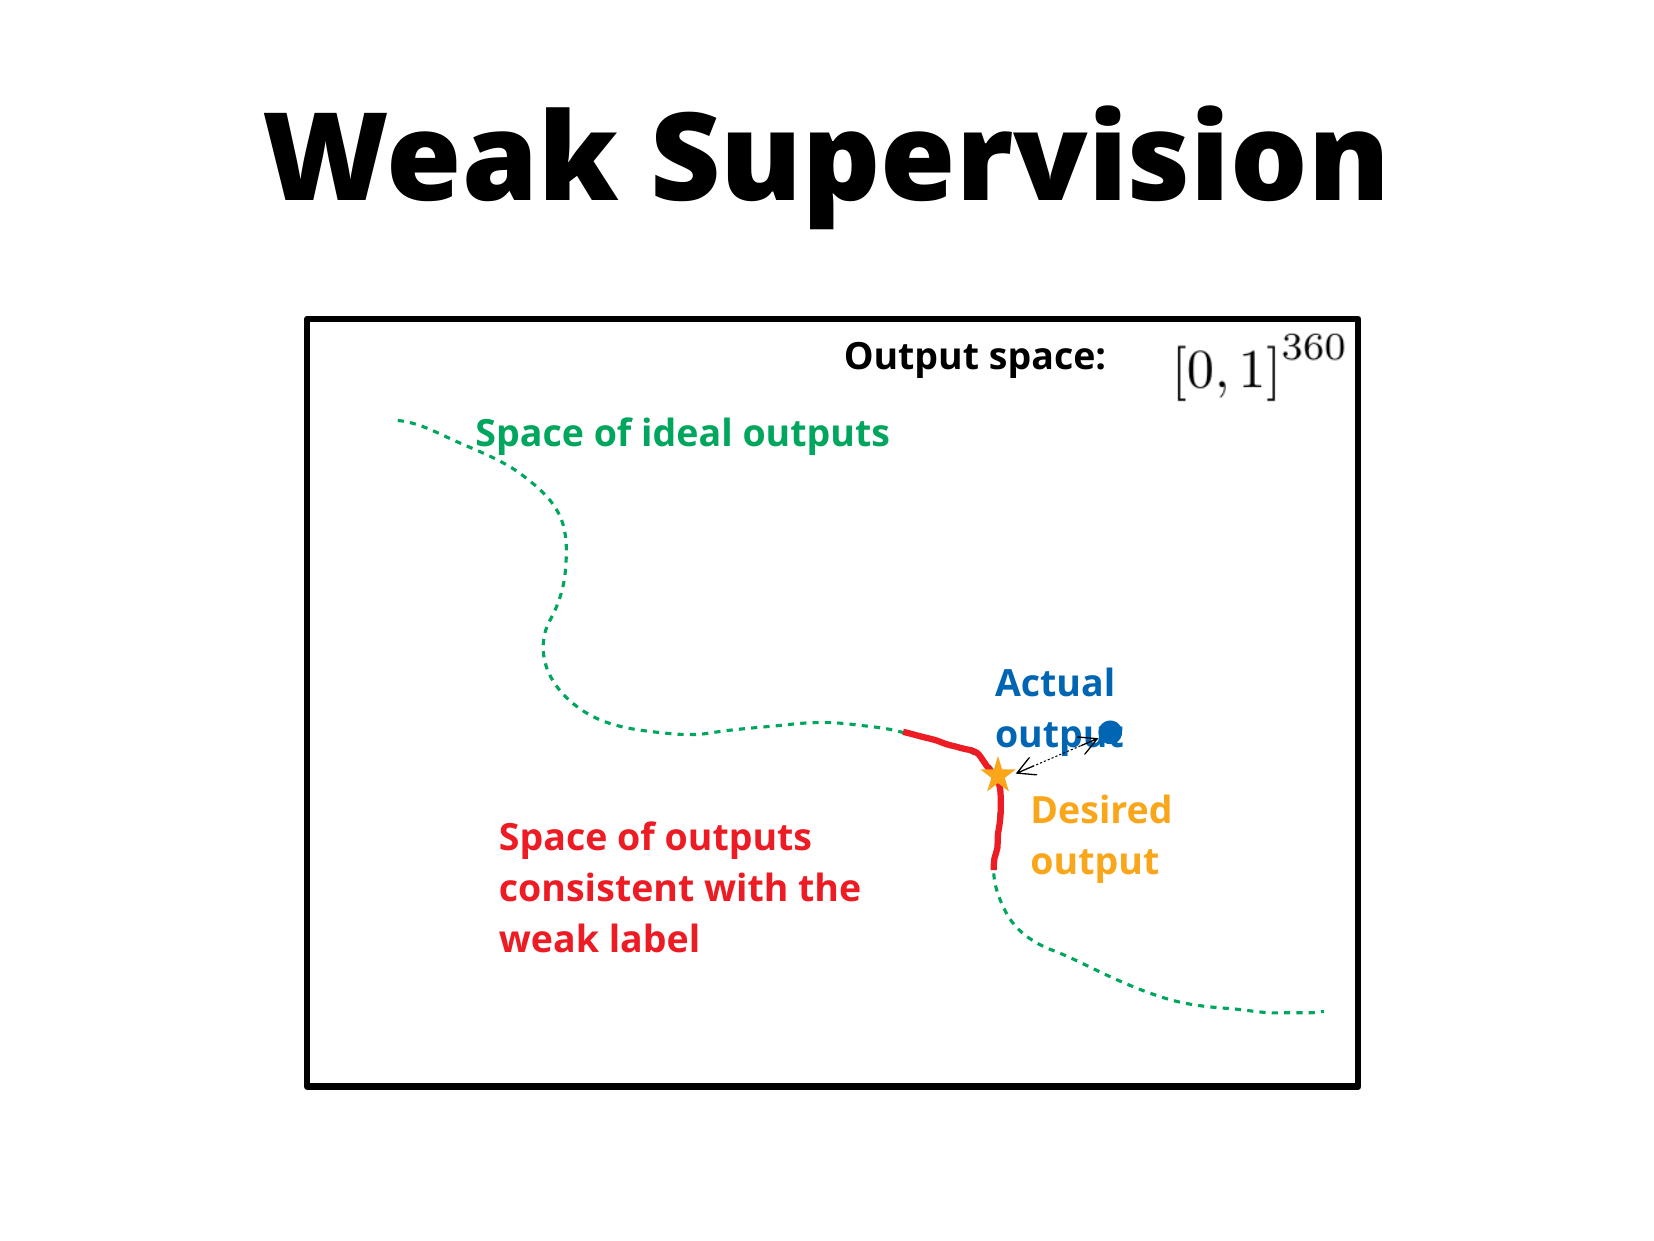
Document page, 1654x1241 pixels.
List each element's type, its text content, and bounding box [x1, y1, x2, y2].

title Weak Supervision [82, 49, 1571, 257]
picture [1173, 330, 1347, 405]
text_box [1099, 720, 1121, 745]
text_box Actual output [980, 649, 1252, 712]
text_box [980, 755, 1016, 792]
text_box Space of outputs consistent with the weak label [484, 803, 969, 913]
text_box Output space: [307, 318, 1359, 1087]
text_box Space of ideal outputs [460, 398, 1004, 461]
text_box [1116, 731, 1123, 742]
text_box Desired output [1015, 776, 1324, 886]
